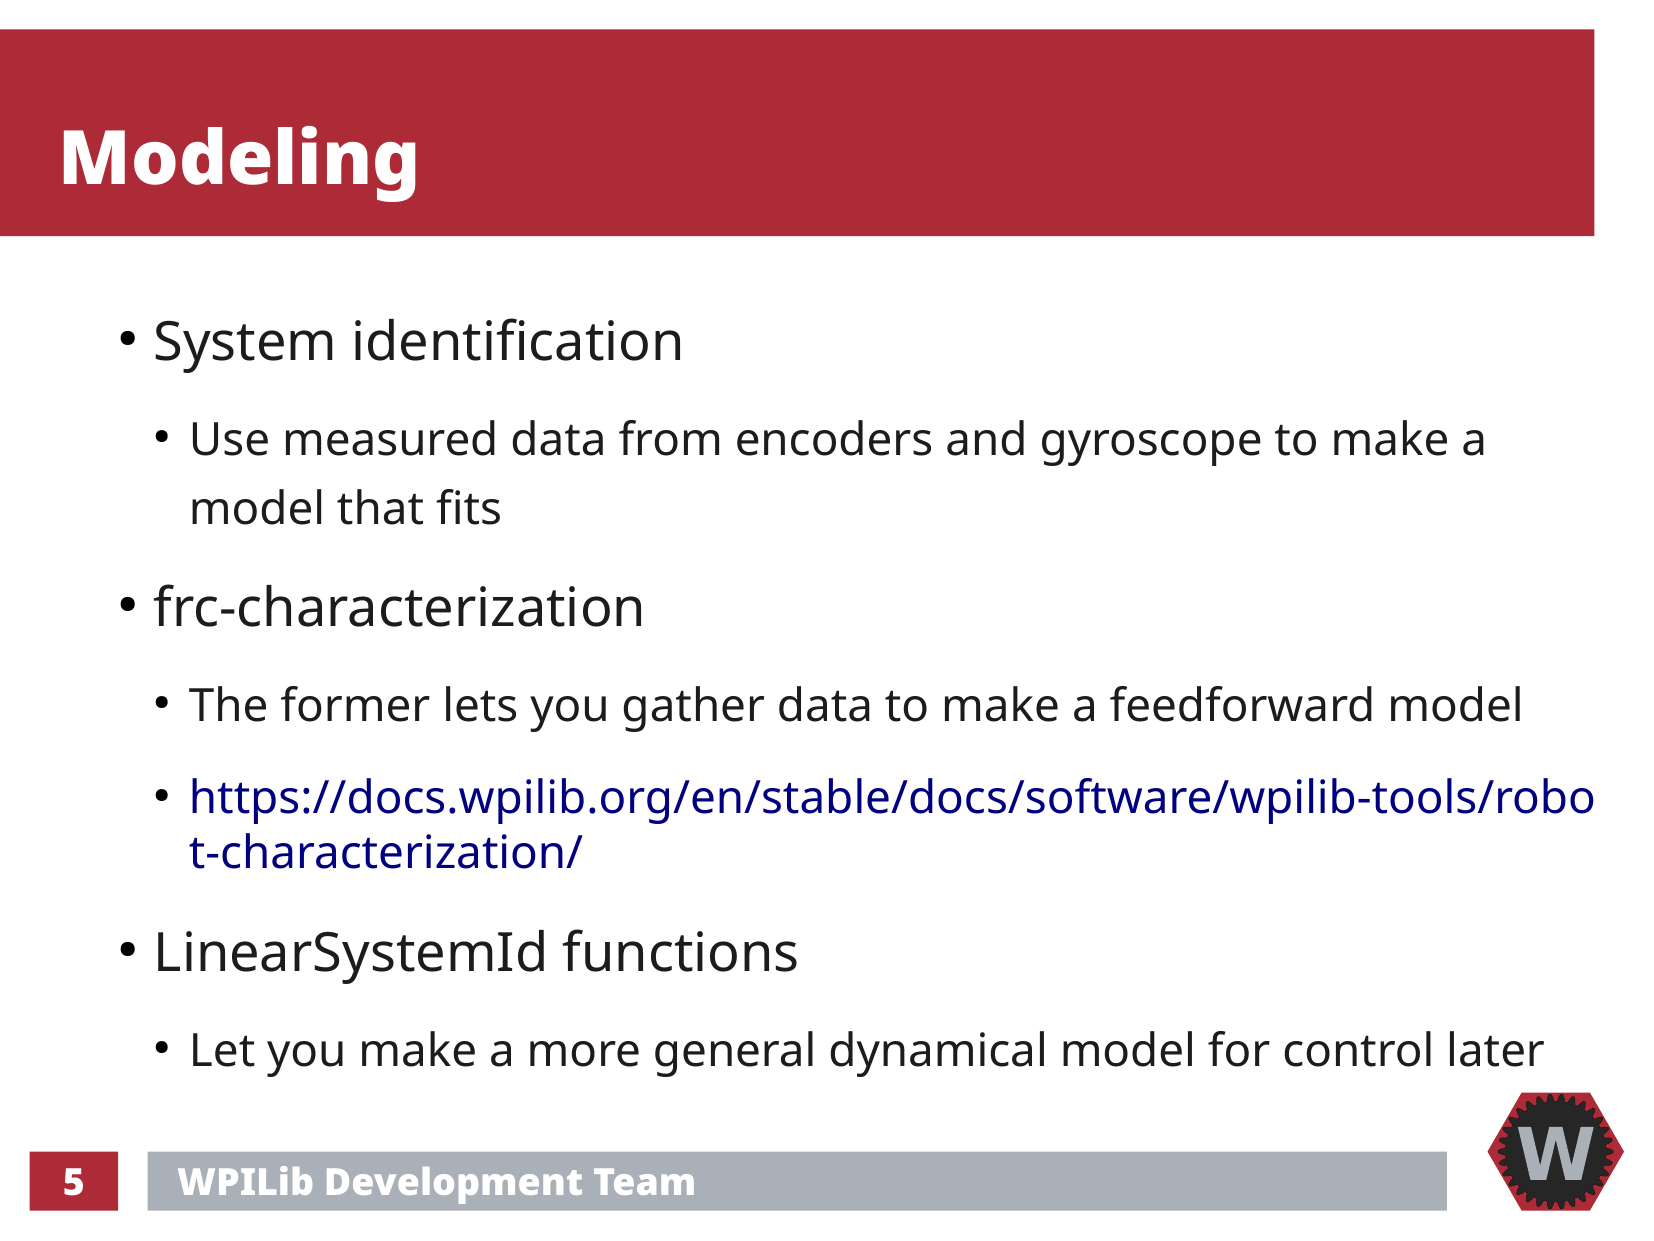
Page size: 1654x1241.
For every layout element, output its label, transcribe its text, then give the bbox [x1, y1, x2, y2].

list System identification Use measured data from encoders and gyroscope to make a model that fits frc-characterization The former lets you gather data to make a feedforward model https://docs.wpilib.org/en/stable/docs/software/wpilib-tools/robot-characterization/ LinearSystemId functions Let you make a more general dynamical model for control later [118, 295, 1613, 1123]
title Modeling [59, 59, 1595, 207]
